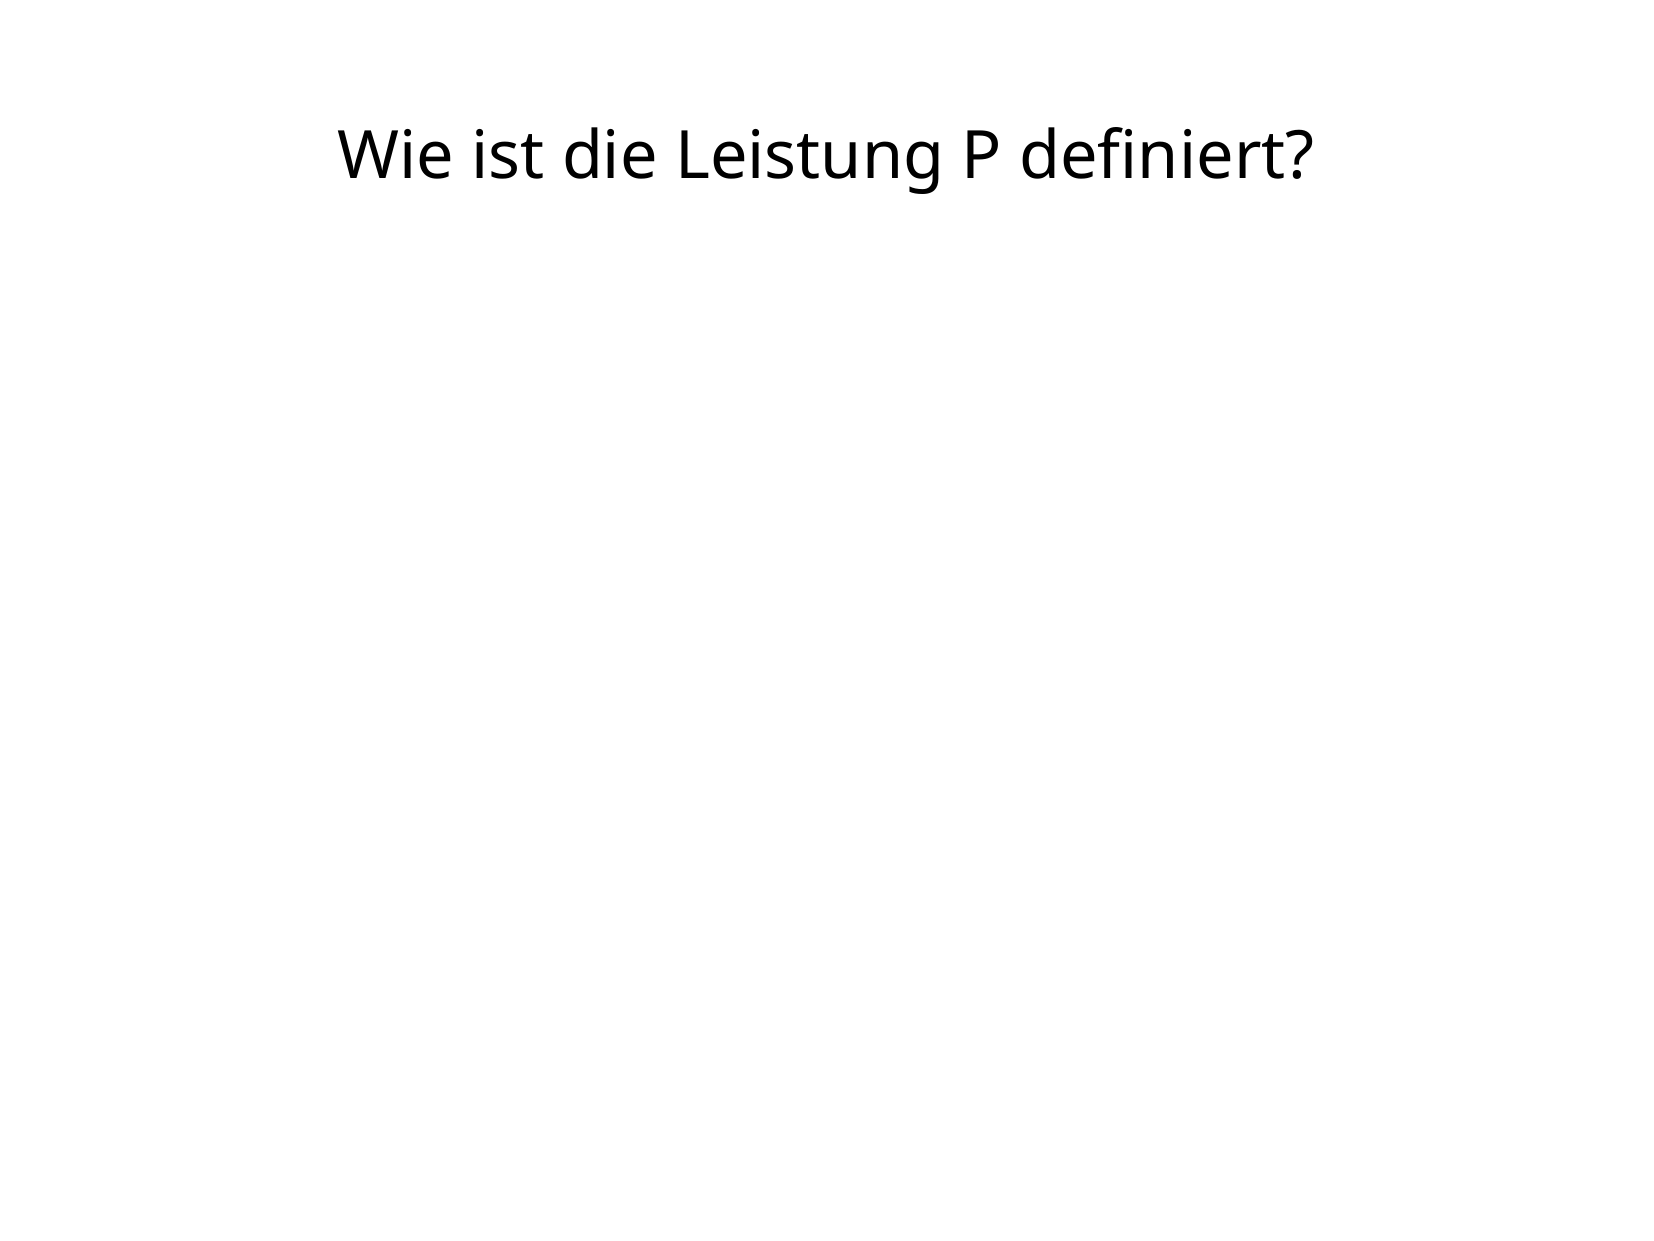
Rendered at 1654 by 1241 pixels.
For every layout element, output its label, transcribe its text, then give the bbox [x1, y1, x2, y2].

title Wie ist die Leistung P definiert? [82, 49, 1571, 257]
